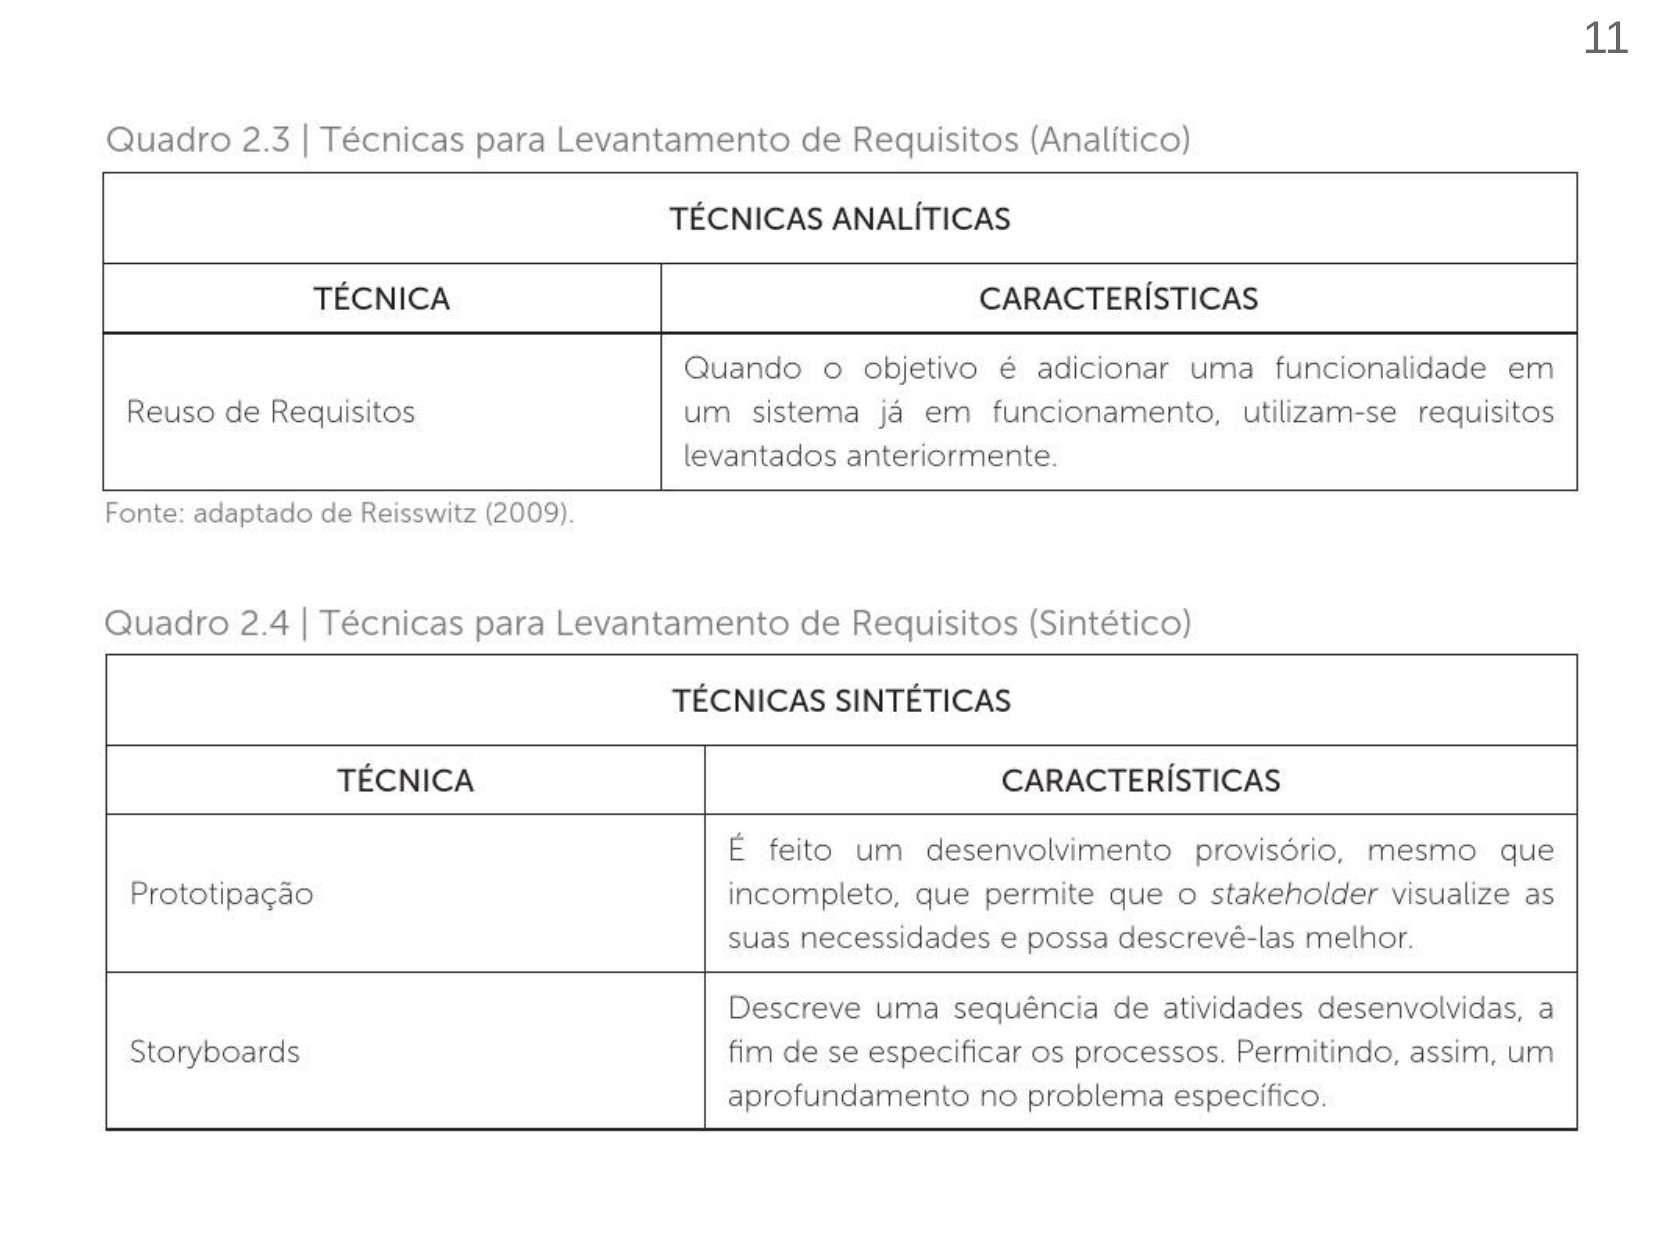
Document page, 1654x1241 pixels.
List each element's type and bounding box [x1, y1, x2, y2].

picture [98, 119, 1583, 1136]
